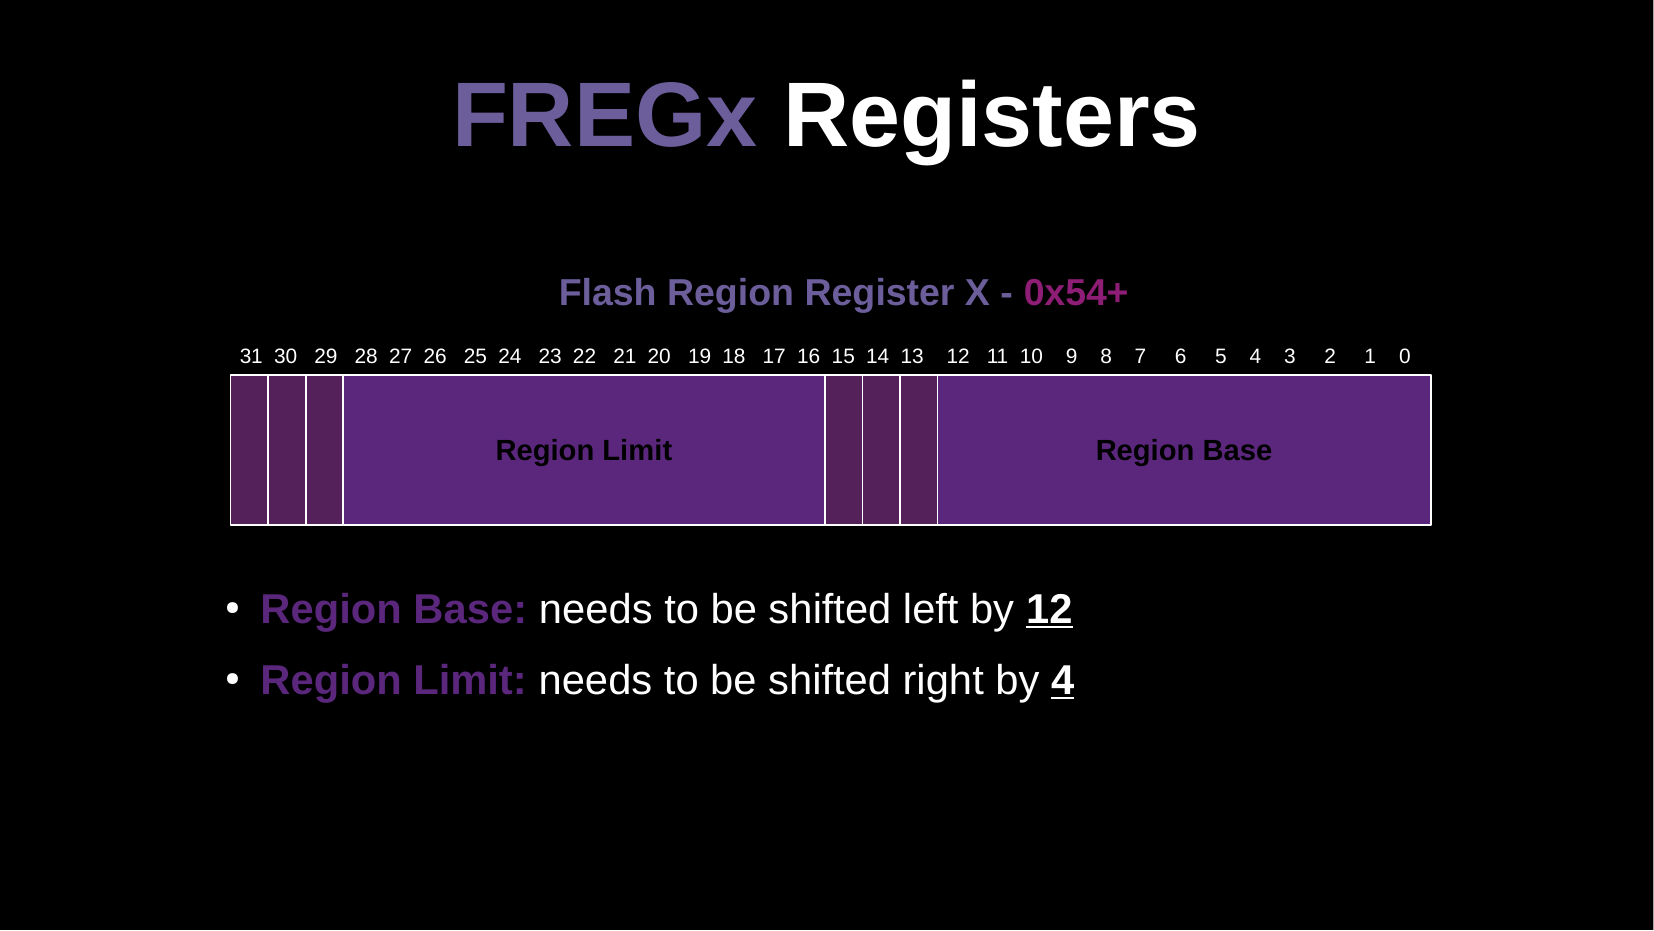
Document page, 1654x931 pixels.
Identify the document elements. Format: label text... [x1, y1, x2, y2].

text_box 31 30 29 28 27 26 25 24 23 22 21 20 19 18 17 16 15 14 13 12 11 10 9 8 7 6 5 4 3 2 1 0 [225, 336, 1431, 376]
text_box [230, 375, 344, 526]
title FREGx Registers [82, 37, 1571, 193]
text_box Flash Region Register X - 0x54+ [337, 236, 1351, 349]
text_box [824, 375, 938, 526]
text_box Region Base [938, 376, 1431, 526]
text_box Region Limit [344, 375, 824, 526]
text_box Region Base: needs to be shifted left by 12 Region Limit: needs to be shifted right by 4 [225, 585, 1238, 788]
